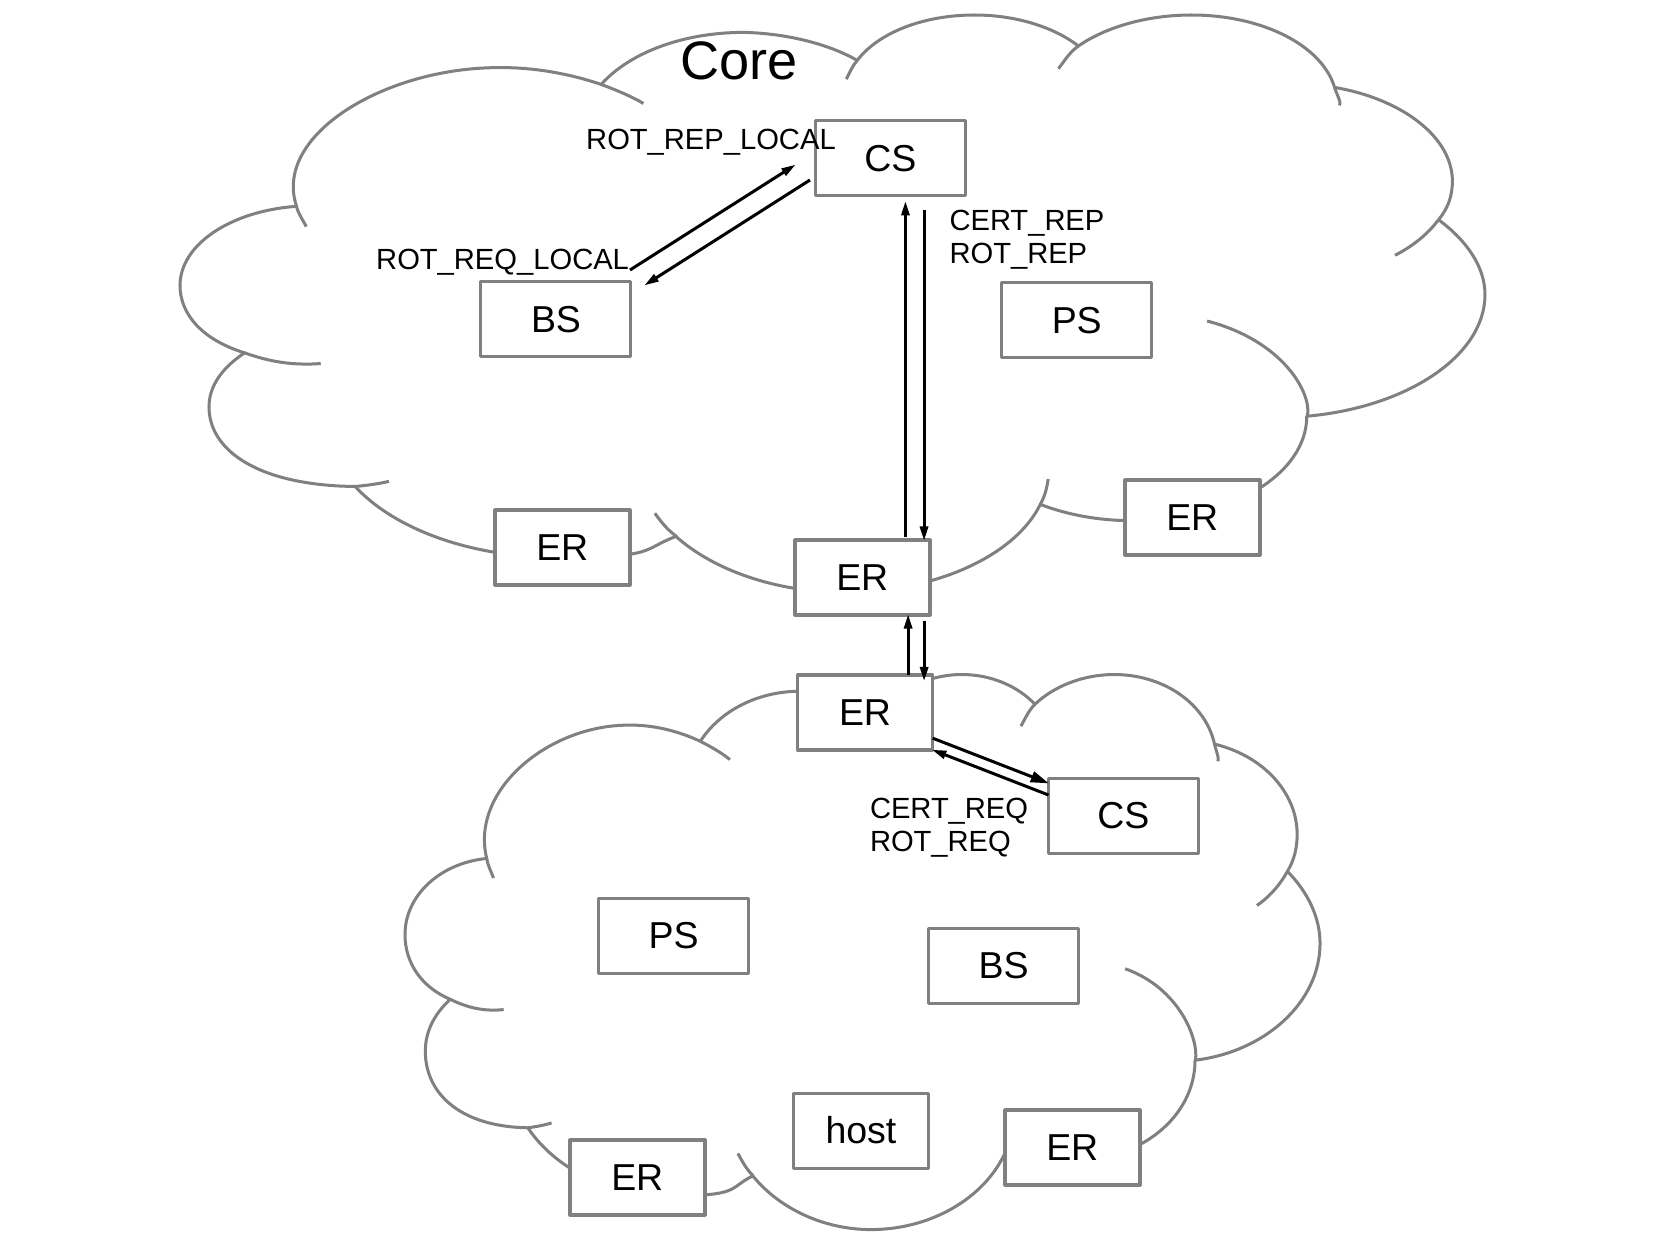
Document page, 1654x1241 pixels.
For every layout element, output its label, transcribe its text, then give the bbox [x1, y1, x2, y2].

text_box [180, 15, 1486, 589]
text_box ER [495, 510, 631, 586]
text_box ER [1005, 1110, 1141, 1186]
text_box ROT_REP_LOCAL [570, 114, 854, 166]
text_box CERT_REP ROT_REP [933, 195, 1122, 279]
text_box [405, 674, 1321, 1230]
text_box CERT_REQ ROT_REQ [853, 783, 1046, 867]
text_box Core [663, 21, 815, 100]
text_box ER [1125, 480, 1261, 556]
text_box BS [928, 928, 1079, 1004]
text_box PS [598, 898, 749, 974]
text_box ER [797, 675, 933, 751]
text_box PS [1001, 282, 1152, 358]
text_box host [793, 1093, 929, 1169]
text_box BS [480, 286, 631, 357]
text_box CS [815, 120, 966, 196]
text_box [933, 741, 1030, 783]
text_box CS [1048, 778, 1199, 854]
text_box ER [570, 1140, 706, 1216]
text_box ROT_REQ_LOCAL [360, 234, 647, 286]
text_box ER [795, 540, 931, 616]
